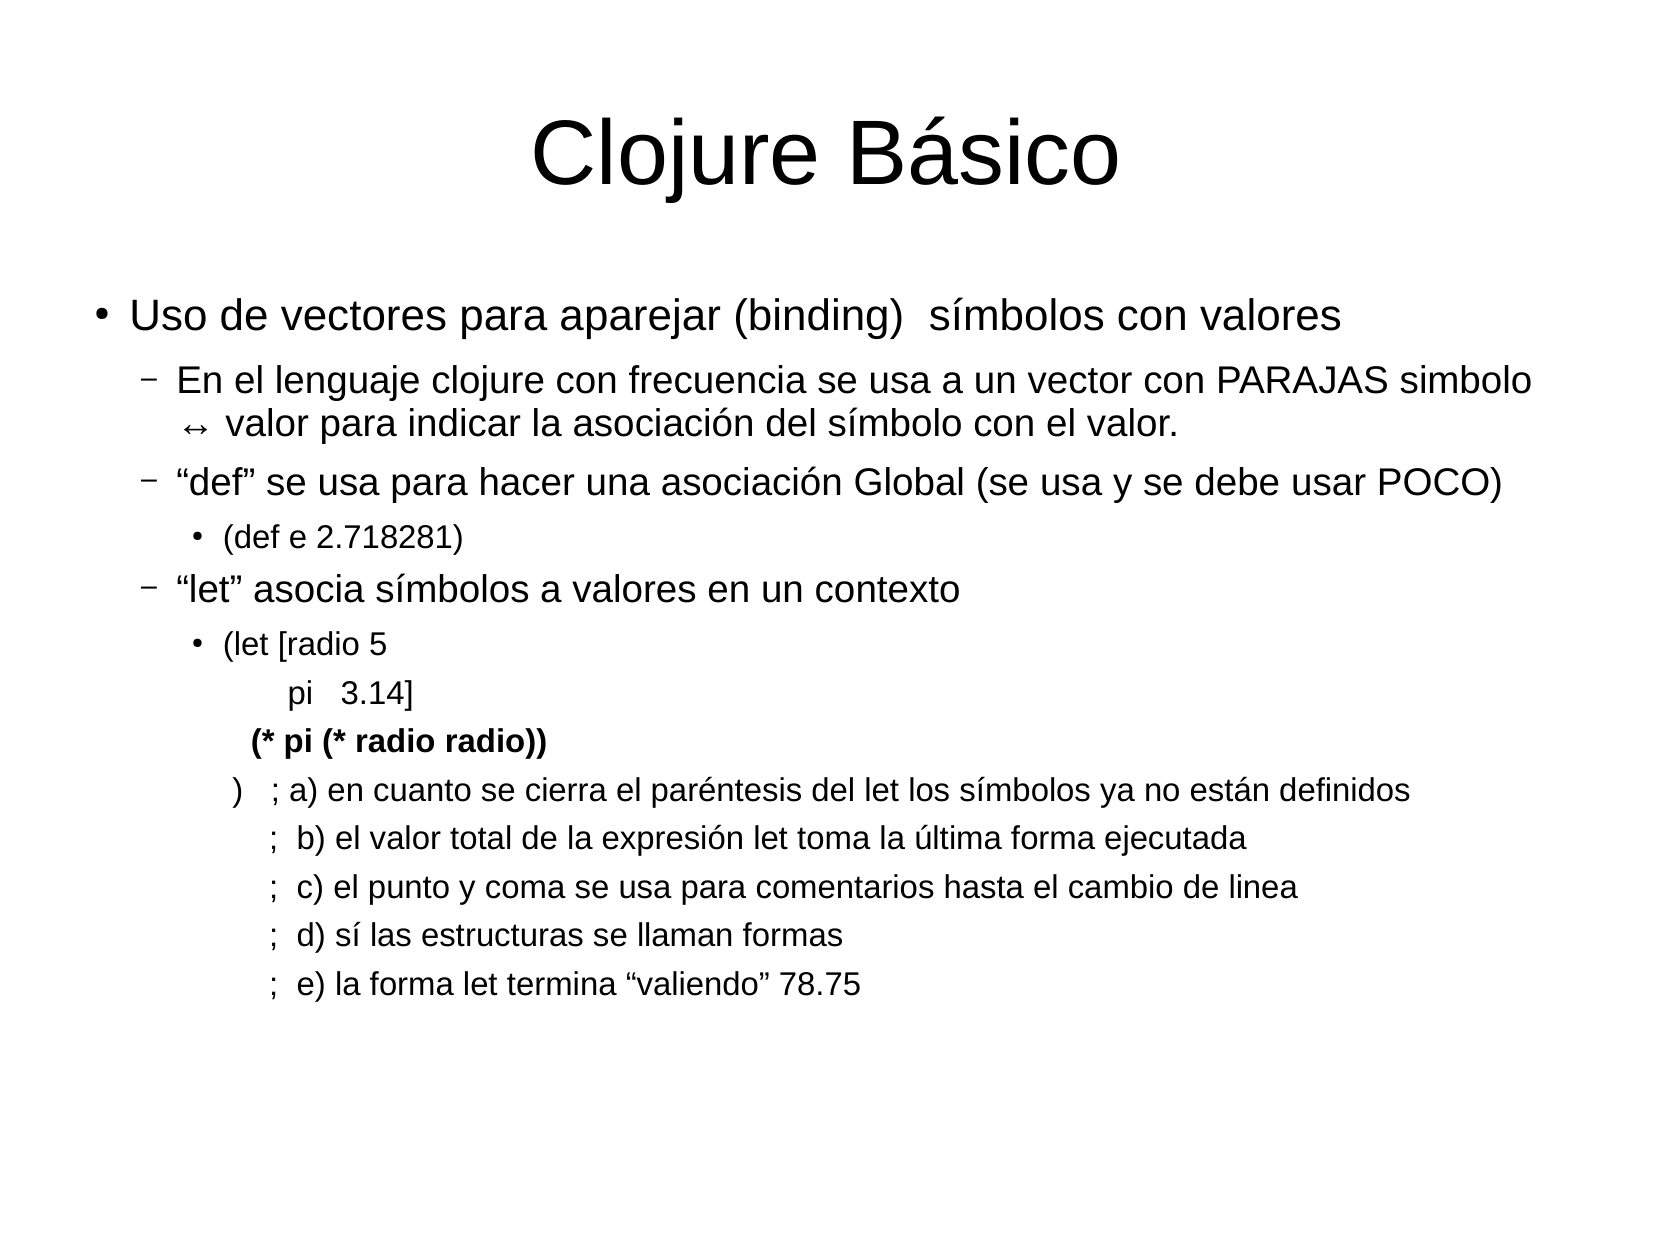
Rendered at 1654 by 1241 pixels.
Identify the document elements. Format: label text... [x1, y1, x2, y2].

title Clojure Básico [82, 49, 1571, 257]
list Uso de vectores para aparejar (binding) símbolos con valores En el lenguaje clojure con frecuencia se usa a un vector con PARAJAS simbolo ↔ valor para indicar la asociación del símbolo con el valor. “def” se usa para hacer una asociación Global (se usa y se debe usar POCO) (def e 2.718281) “let” asocia símbolos a valores en un contexto (let [radio 5 pi 3.14] (* pi (* radio radio)) ) ; a) en cuanto se cierra el paréntesis del let los símbolos ya no están definidos ; b) el valor total de la expresión let toma la última forma ejecutada ; c) el punto y coma se usa para comentarios hasta el cambio de linea ; d) sí las estructuras se llaman formas ; e) la forma let termina “valiendo” 78.75 [82, 290, 1571, 1010]
